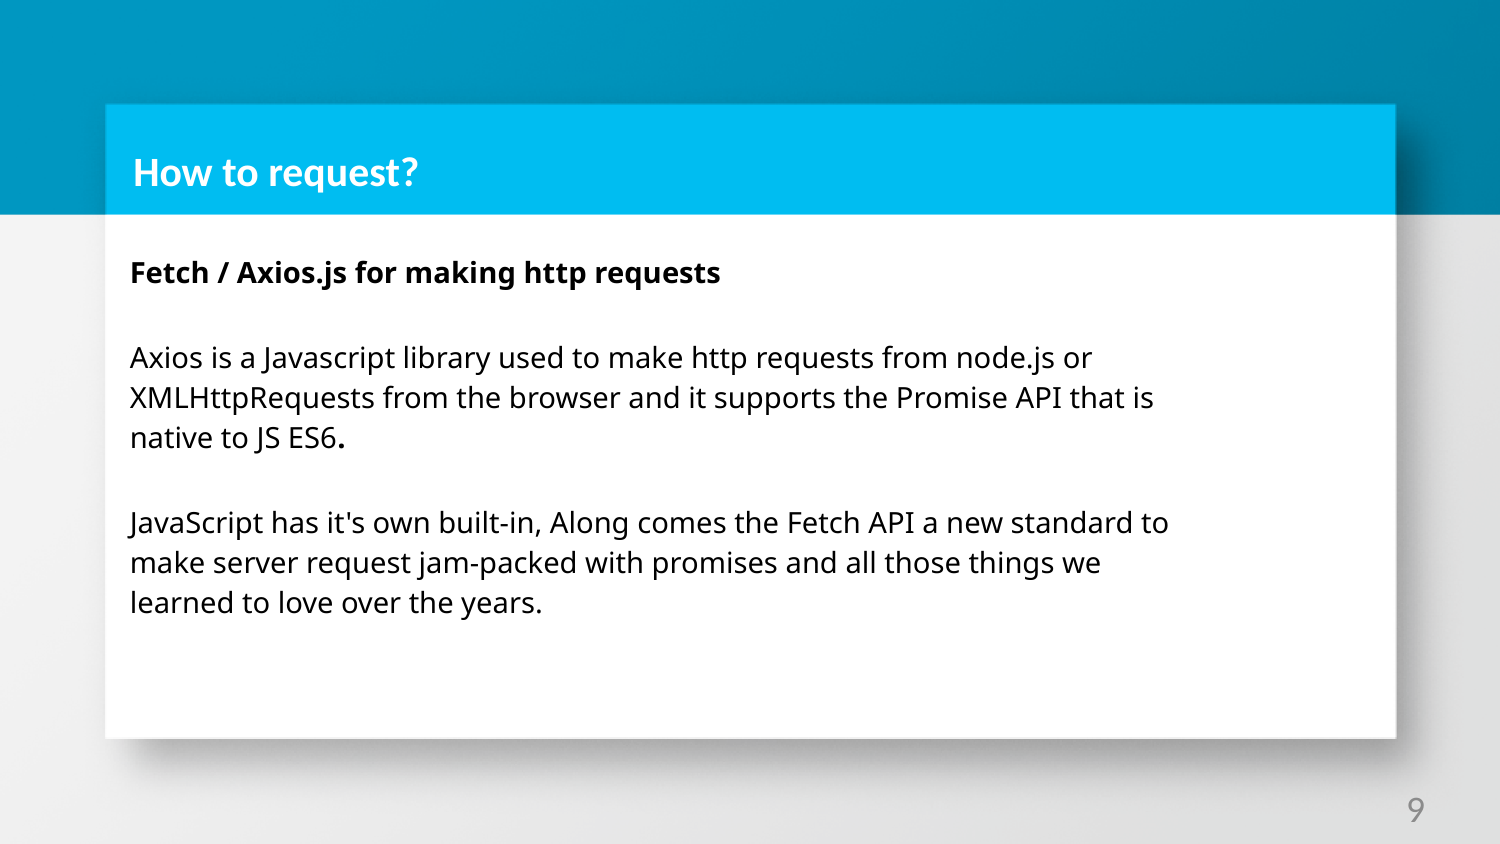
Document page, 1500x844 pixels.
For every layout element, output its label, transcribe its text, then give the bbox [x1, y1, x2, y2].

title How to request? [131, 142, 901, 196]
text_box Fetch / Axios.js for making http requests Axios is a Javascript library used to make http requests from node.js or XMLHttpRequests from the browser and it supports the Promise API that is native to JS ES6. JavaScript has it's own built-in, Along comes the Fetch API a new standard to make server request jam-packed with promises and all those things we learned to love over the years. [115, 245, 1216, 661]
picture [0, 215, 1500, 844]
